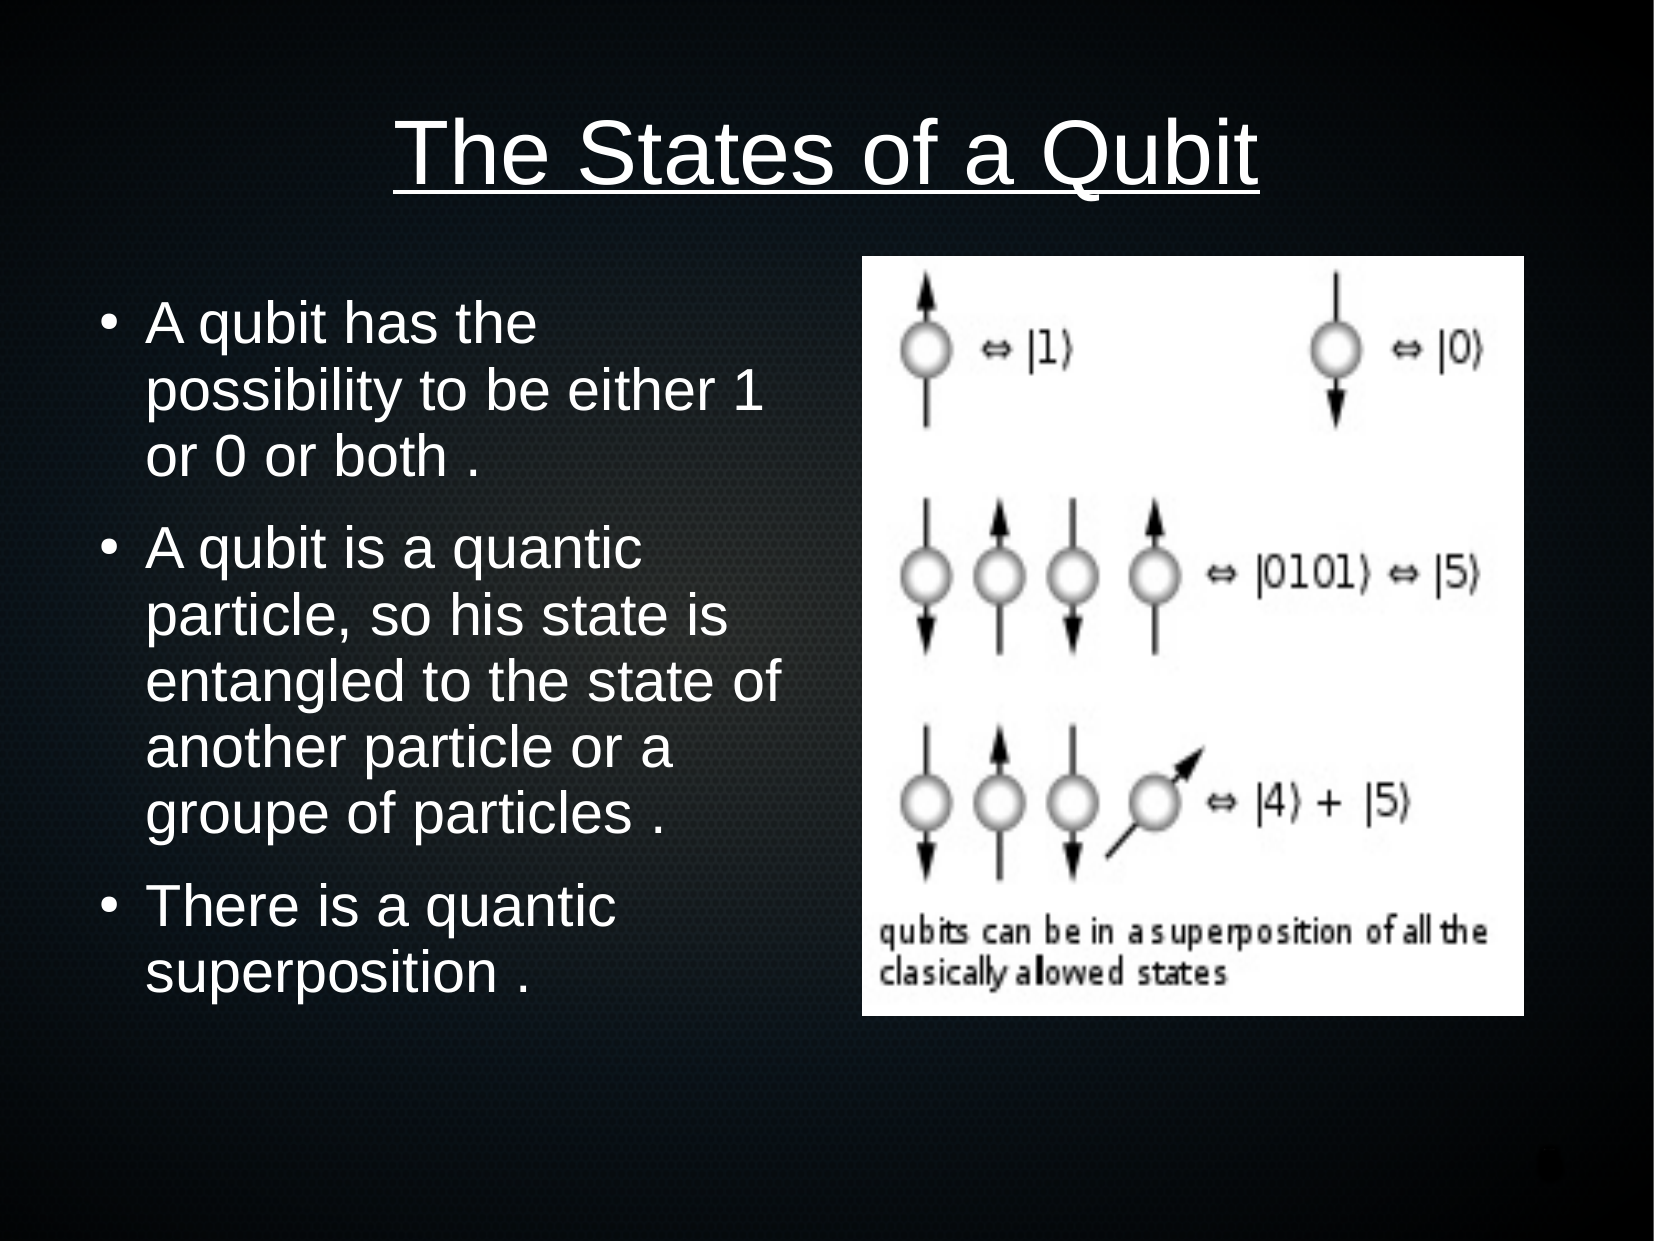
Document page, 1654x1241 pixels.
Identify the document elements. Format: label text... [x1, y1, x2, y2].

title The States of a Qubit [82, 49, 1571, 257]
picture [0, 0, 1654, 1241]
list A qubit has the possibility to be either 1 or 0 or both . A qubit is a quantic particle, so his state is entangled to the state of another particle or a groupe of particles . There is a quantic superposition . [82, 290, 809, 1010]
